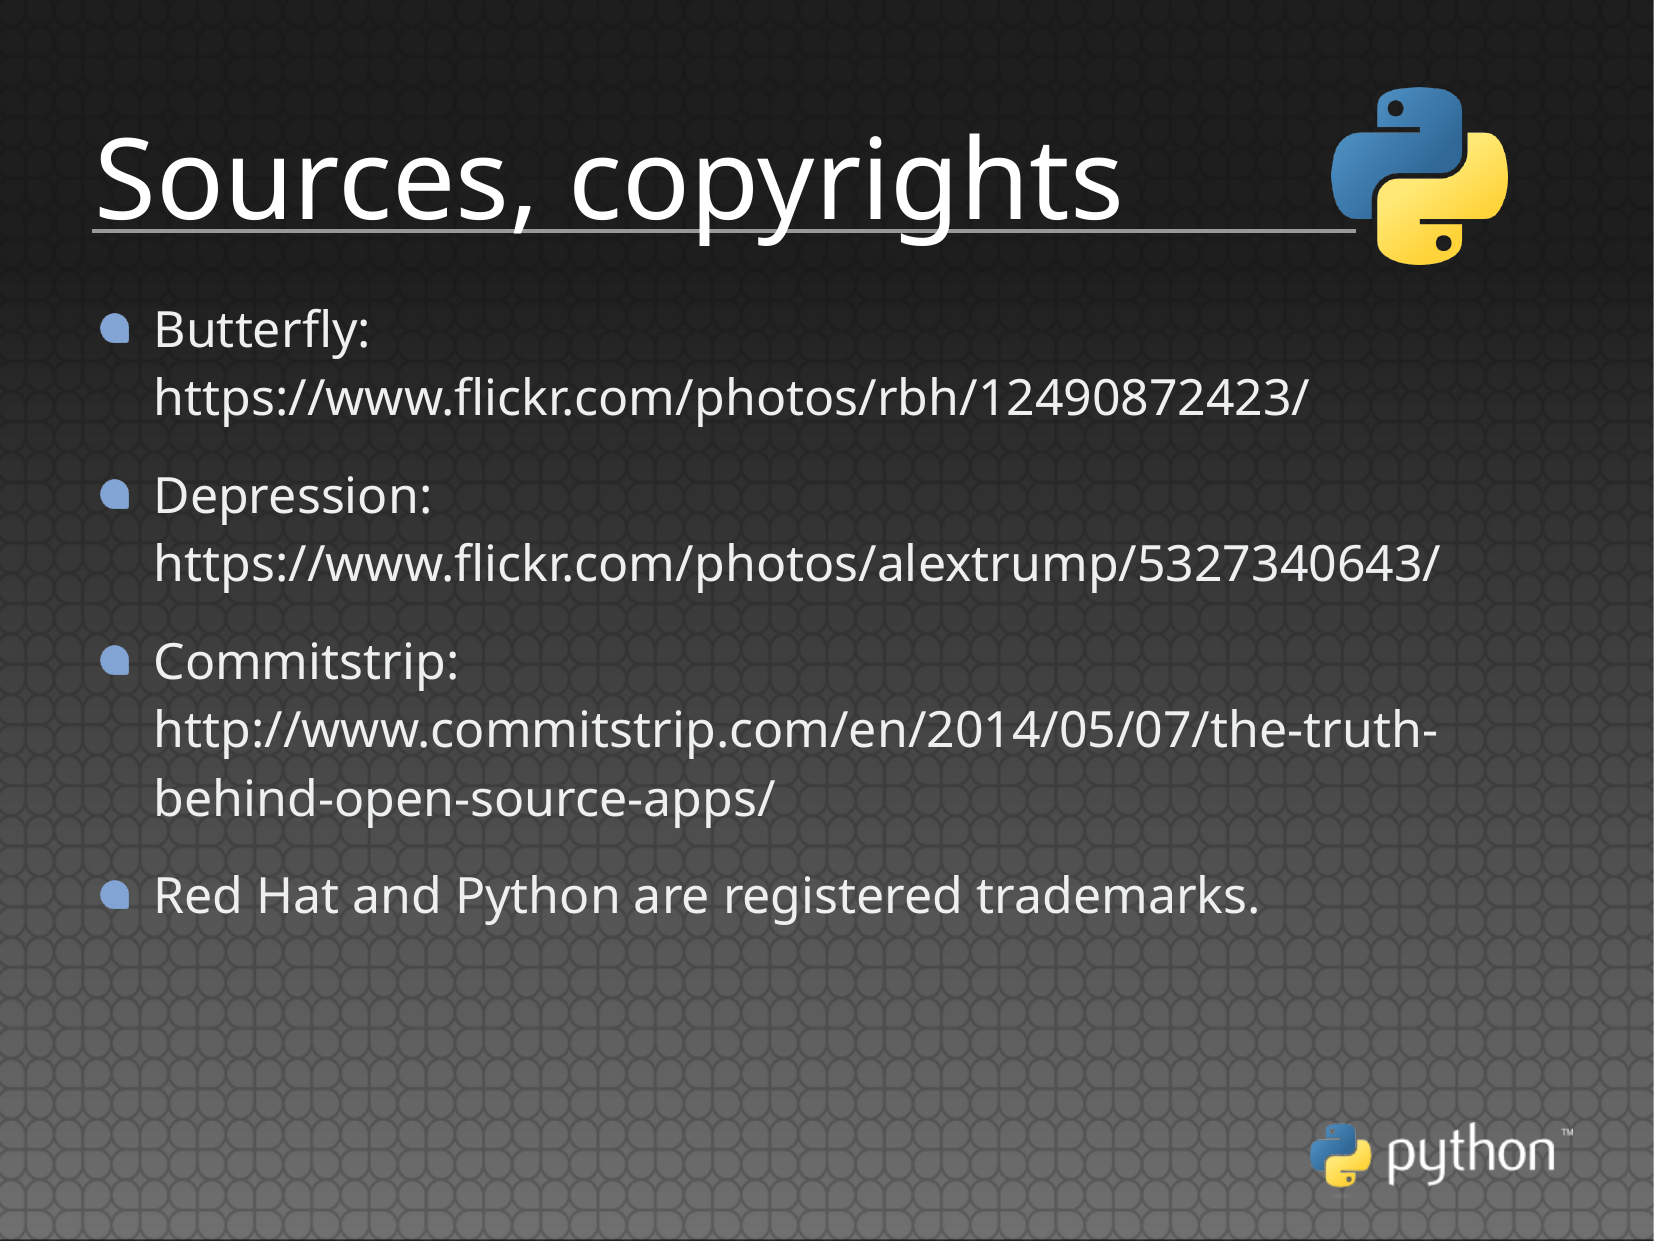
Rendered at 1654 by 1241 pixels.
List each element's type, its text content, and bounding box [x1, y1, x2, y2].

title Sources, copyrights [94, 100, 1426, 251]
picture [0, 0, 1654, 1241]
list Butterfly: https://www.flickr.com/photos/rbh/12490872423/ Depression: https://www.flickr.com/photos/alextrump/5327340643/ Commitstrip: http://www.commitstrip.com/en/2014/05/07/the-truth-behind-open-source-apps/ Red Hat and Python are registered trademarks. [82, 293, 1571, 1051]
